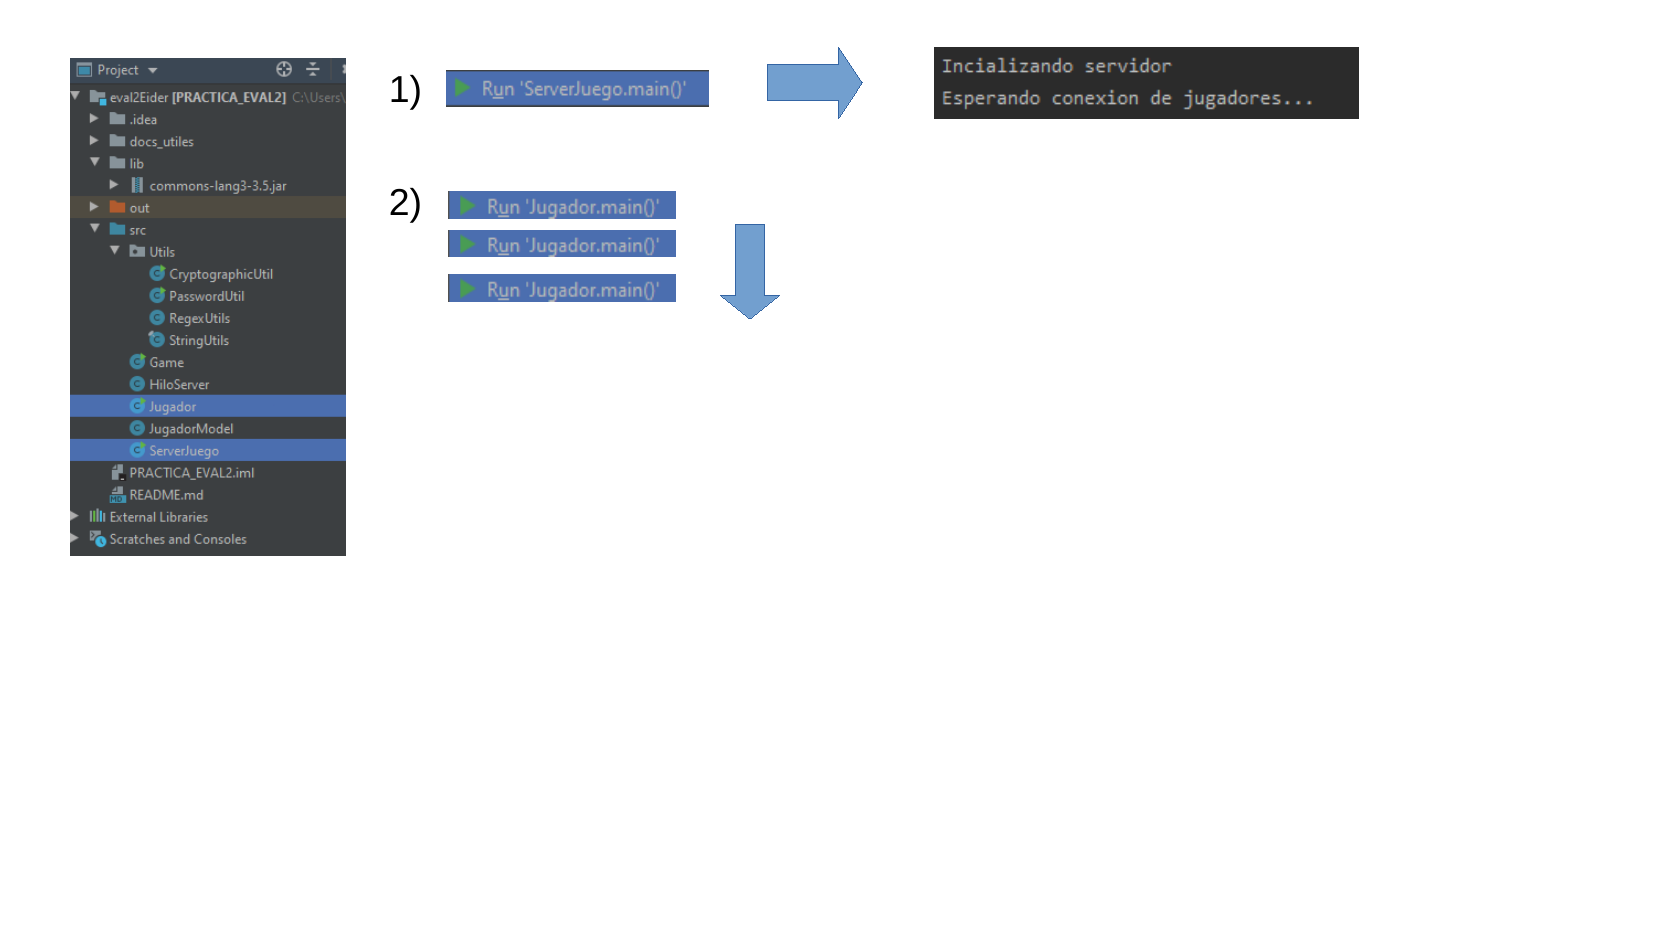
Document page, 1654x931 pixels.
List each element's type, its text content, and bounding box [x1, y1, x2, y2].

picture [448, 274, 676, 302]
text_box [720, 224, 780, 319]
picture [934, 47, 1359, 119]
text_box 2) [374, 173, 438, 231]
picture [70, 58, 346, 556]
picture [448, 191, 676, 219]
text_box [767, 47, 863, 119]
text_box 1) [374, 61, 438, 119]
picture [446, 70, 709, 107]
picture [448, 230, 676, 257]
